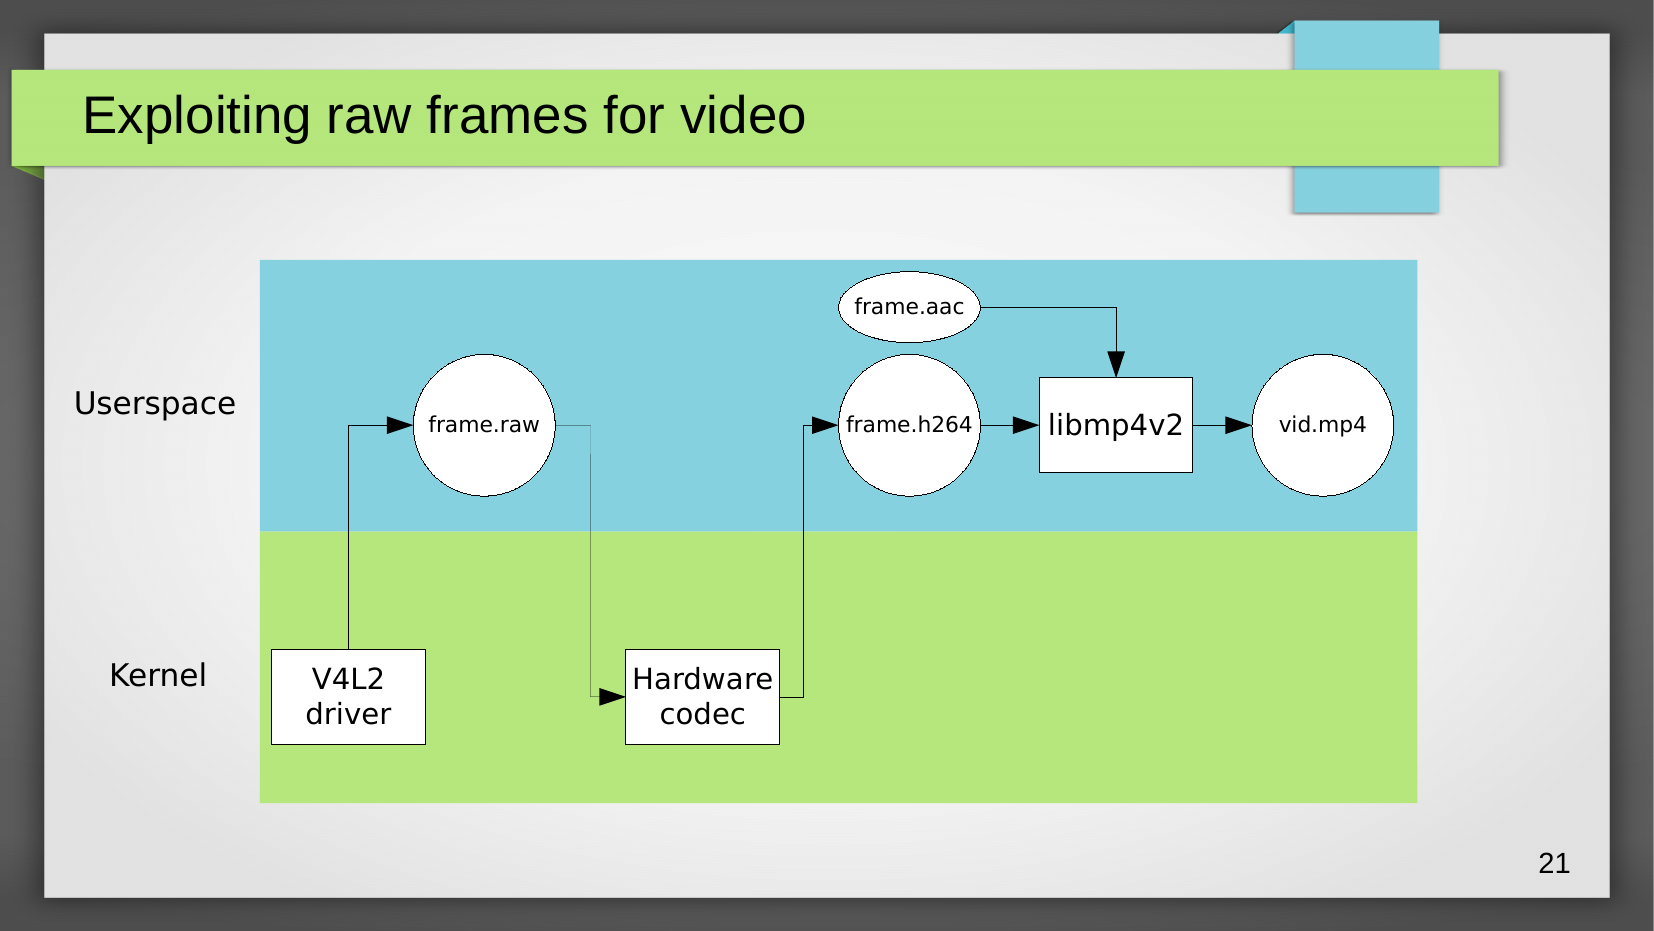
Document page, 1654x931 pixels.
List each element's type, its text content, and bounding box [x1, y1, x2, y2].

text_box frame.aac [838, 271, 981, 343]
text_box Kernel [94, 649, 237, 701]
text_box Hardware codec [625, 649, 780, 745]
text_box frame.h264 [838, 354, 981, 497]
text_box [259, 259, 1418, 804]
picture [0, 0, 1654, 931]
text_box vid.mp4 [1251, 354, 1394, 497]
text_box frame.raw [413, 354, 556, 497]
title Exploiting raw frames for video [82, 70, 1264, 160]
text_box libmp4v2 [1039, 377, 1193, 473]
text_box V4L2 driver [271, 649, 426, 745]
text_box Userspace [59, 377, 284, 480]
